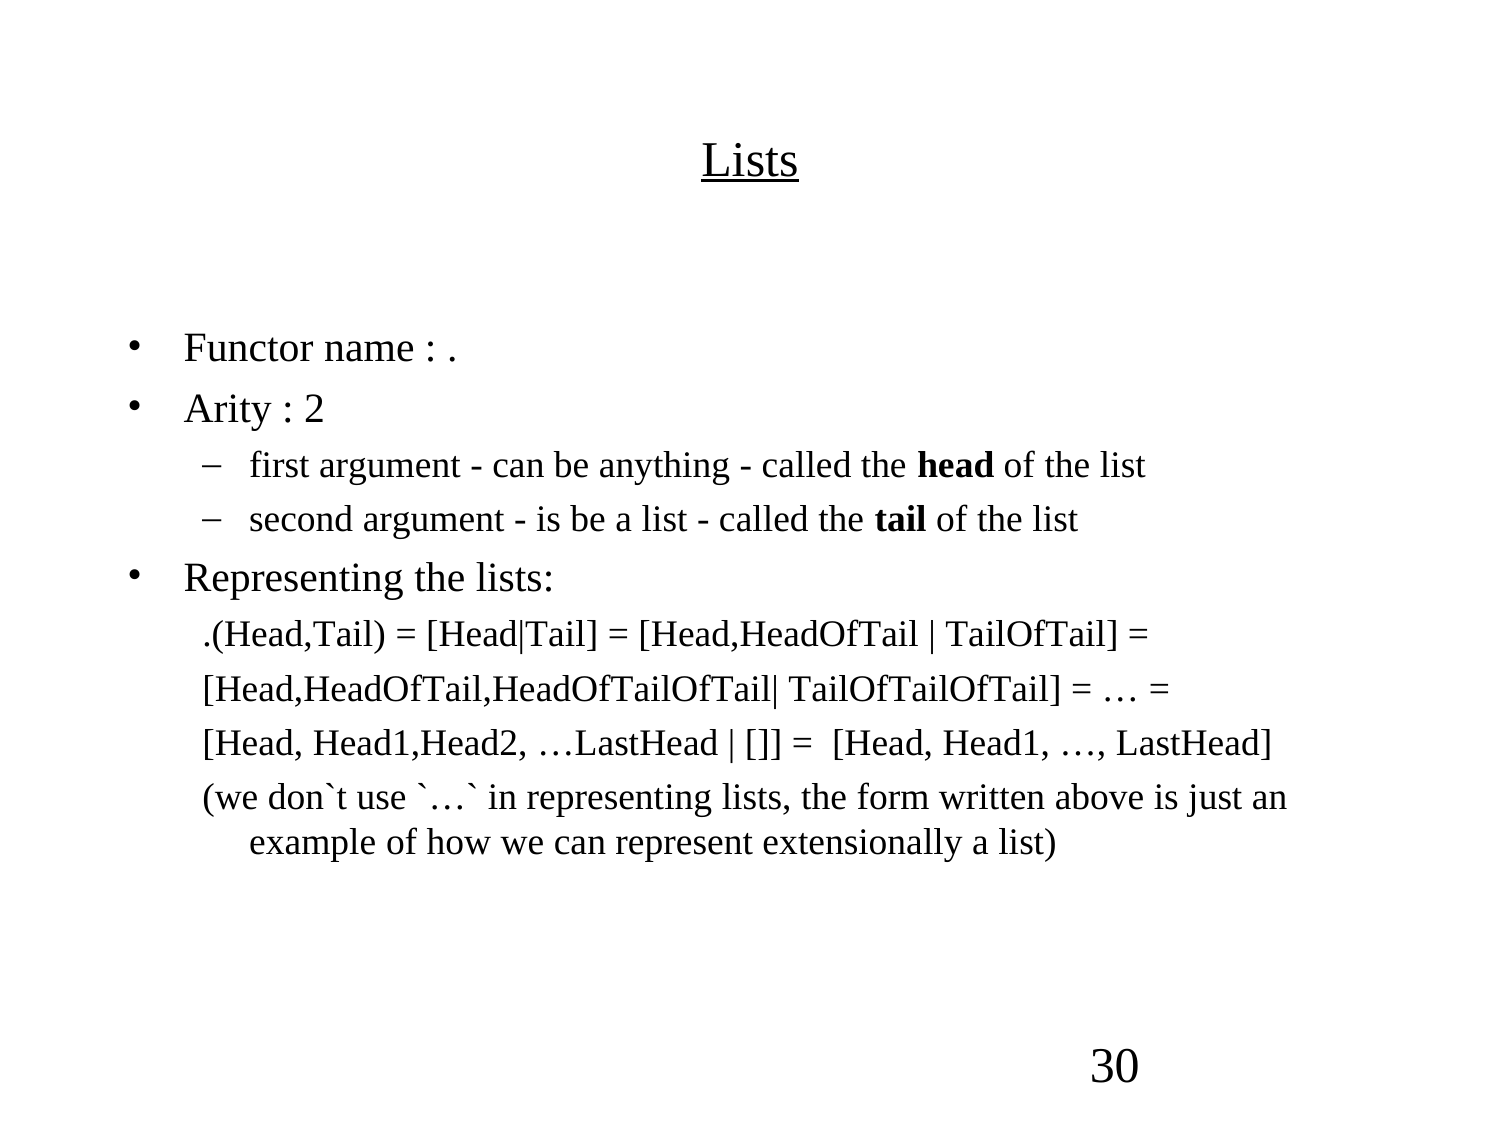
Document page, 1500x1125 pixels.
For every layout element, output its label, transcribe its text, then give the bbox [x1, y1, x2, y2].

title Lists [112, 62, 1388, 250]
list Functor name : . Arity : 2 first argument - can be anything - called the head of the list second argument - is be a list - called the tail of the list Representing the lists: .(Head,Tail) = [Head|Tail] = [Head,HeadOfTail | TailOfTail] = [Head,HeadOfTail,HeadOfTailOfTail| TailOfTailOfTail] = … = [Head, Head1,Head2, …LastHead | []] = [Head, Head1, …, LastHead] (we don`t use `…` in representing lists, the form written above is just an example of how we can represent extensionally a list) [112, 312, 1388, 988]
